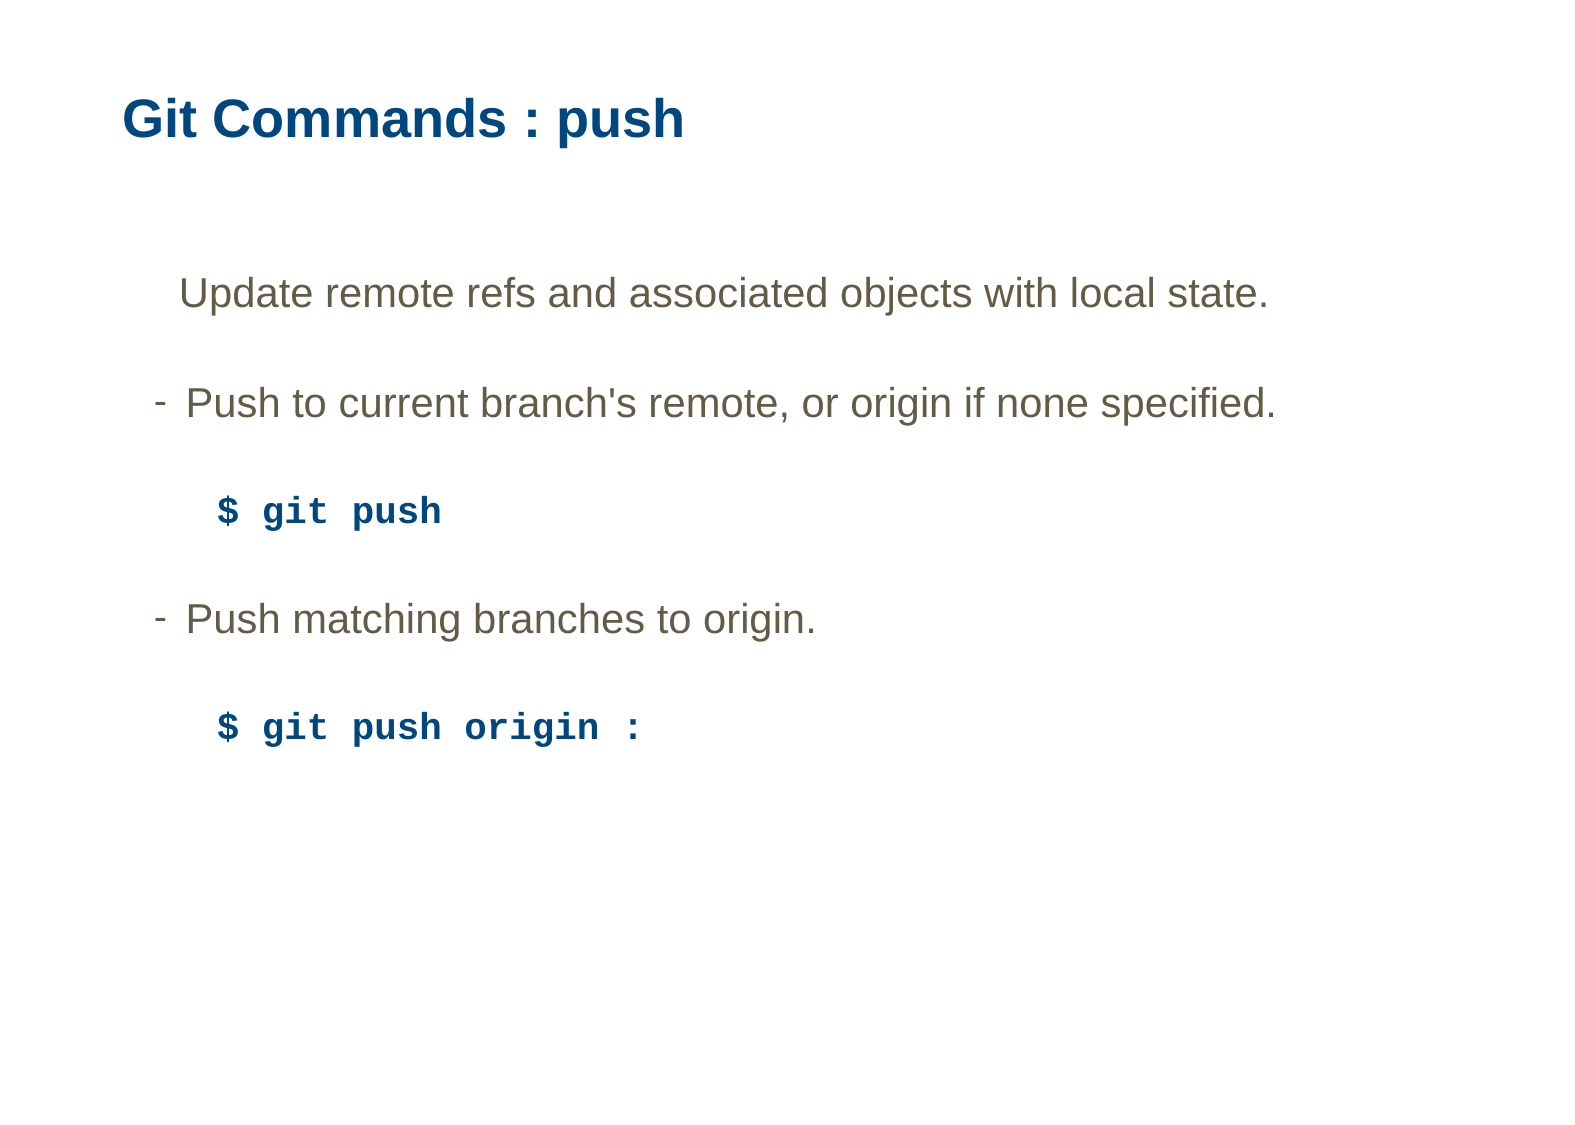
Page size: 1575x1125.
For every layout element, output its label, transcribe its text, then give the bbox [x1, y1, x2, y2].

list Update remote refs and associated objects with local state. Push to current branch's remote, or origin if none specified. $ git push Push matching branches to origin. $ git push origin : [122, 265, 1398, 941]
title Git Commands : push [122, 76, 1541, 157]
